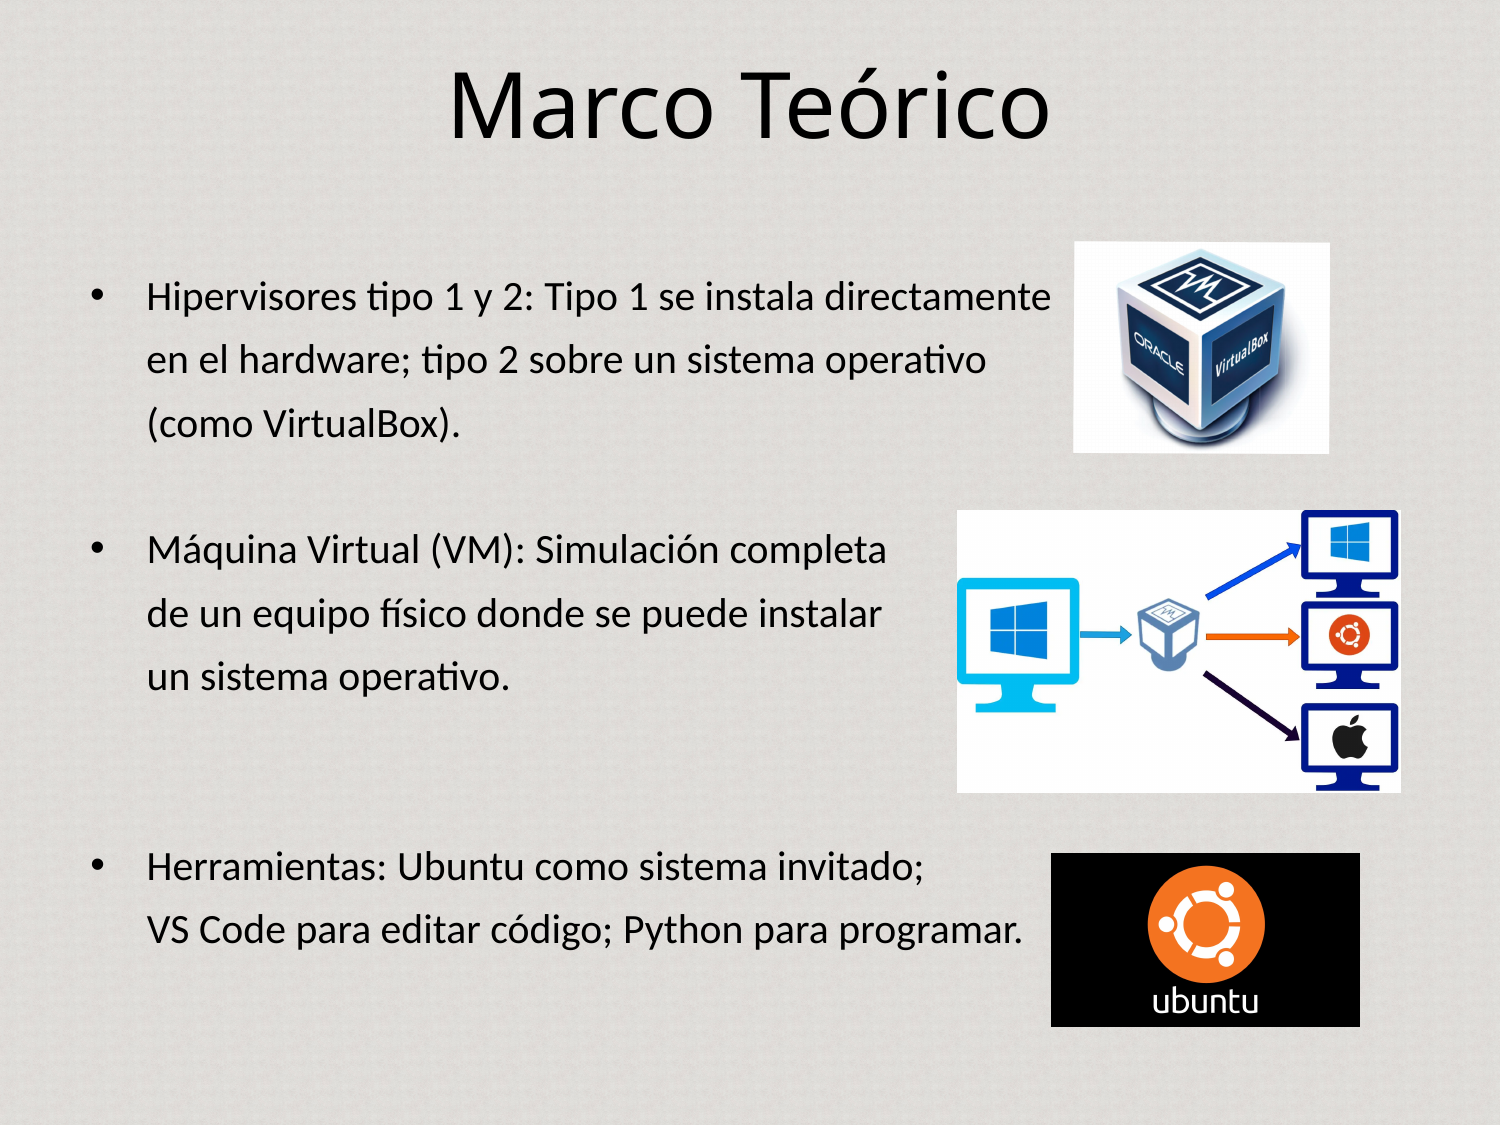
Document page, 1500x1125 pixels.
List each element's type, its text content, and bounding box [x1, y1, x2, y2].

list Hipervisores tipo 1 y 2: Tipo 1 se instala directamente en el hardware; tipo 2 sobre un sistema operativo (como VirtualBox). Máquina Virtual (VM): Simulación completa de un equipo físico donde se puede instalar un sistema operativo. Herramientas: Ubuntu como sistema invitado; VS Code para editar código; Python para programar. [75, 166, 1414, 829]
picture [0, 0, 1500, 1125]
title Marco Teórico [75, 8, 1425, 196]
